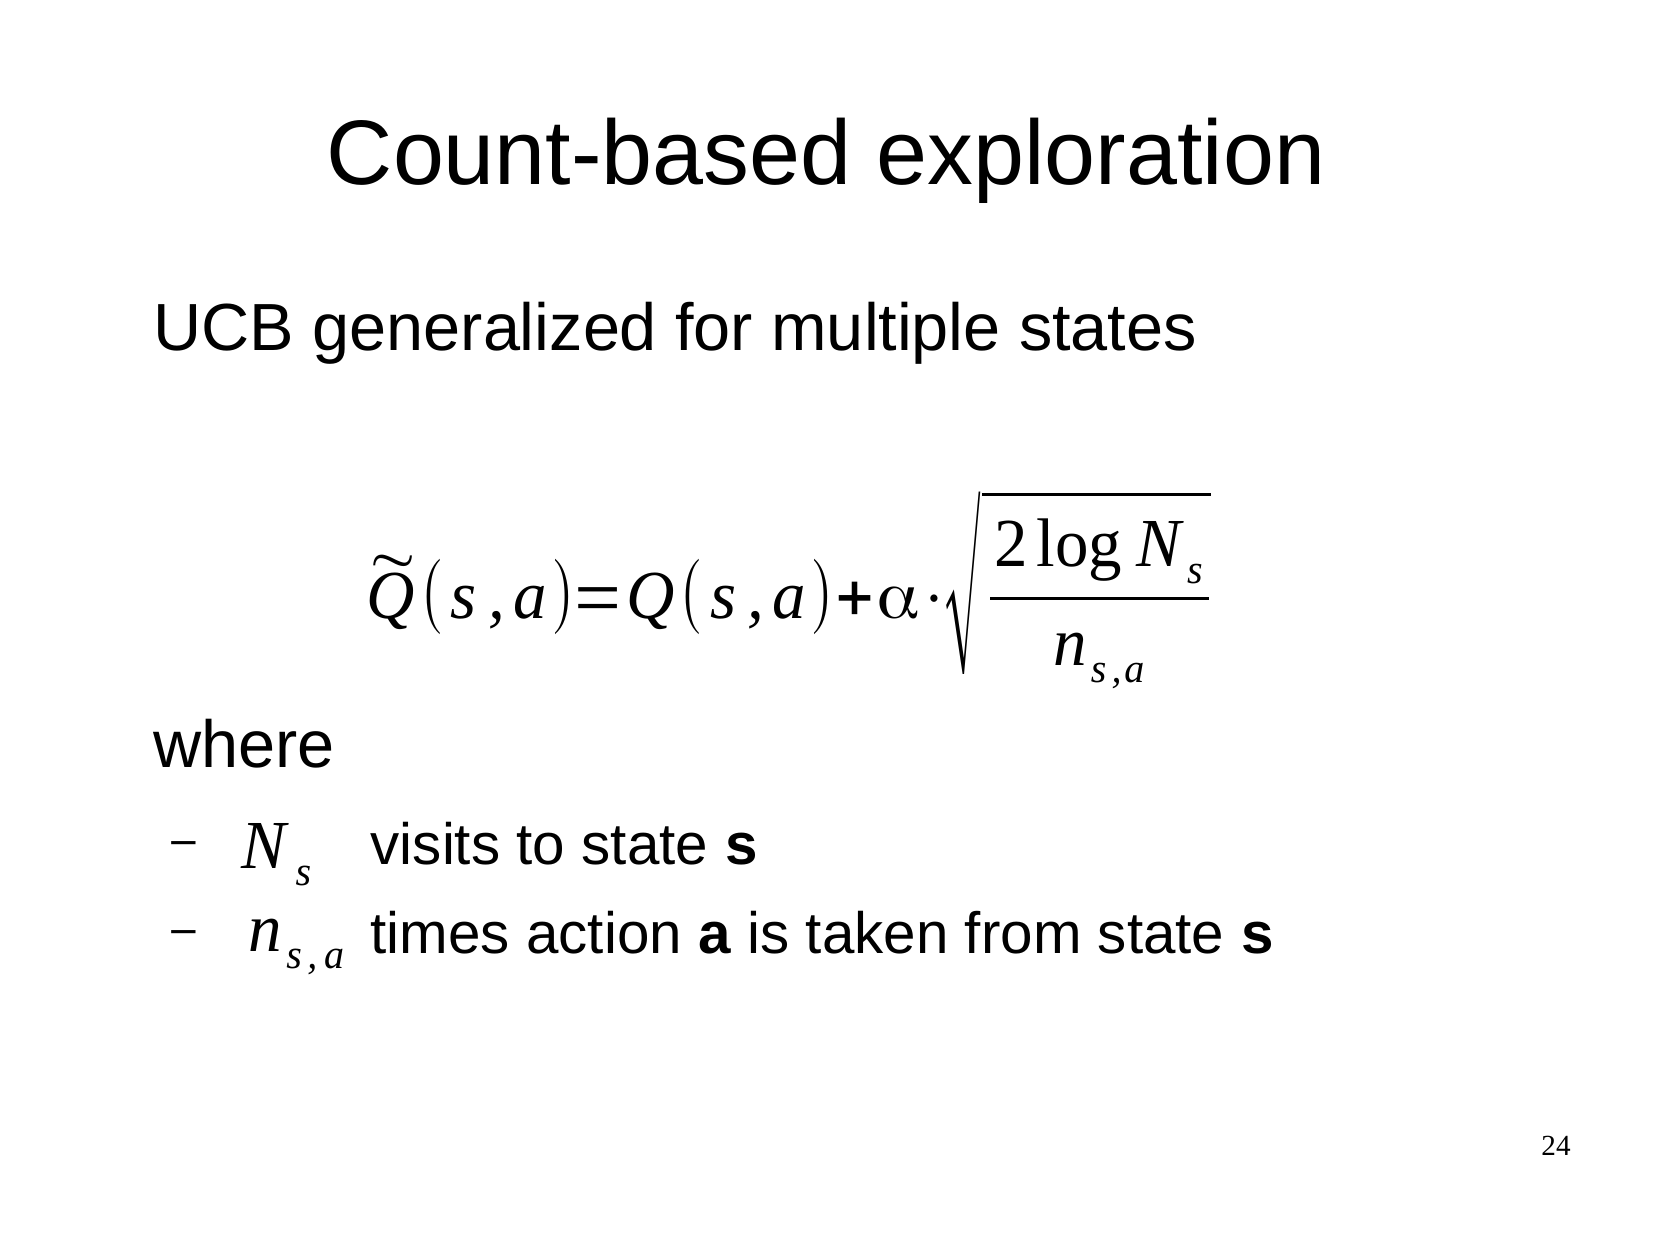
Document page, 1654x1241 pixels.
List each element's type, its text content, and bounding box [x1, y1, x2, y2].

title Count-based exploration [82, 49, 1571, 257]
chart [350, 489, 1229, 692]
chart [220, 808, 359, 979]
list UCB generalized for multiple states where visits to state s times action a is taken from state s [82, 290, 1571, 1241]
